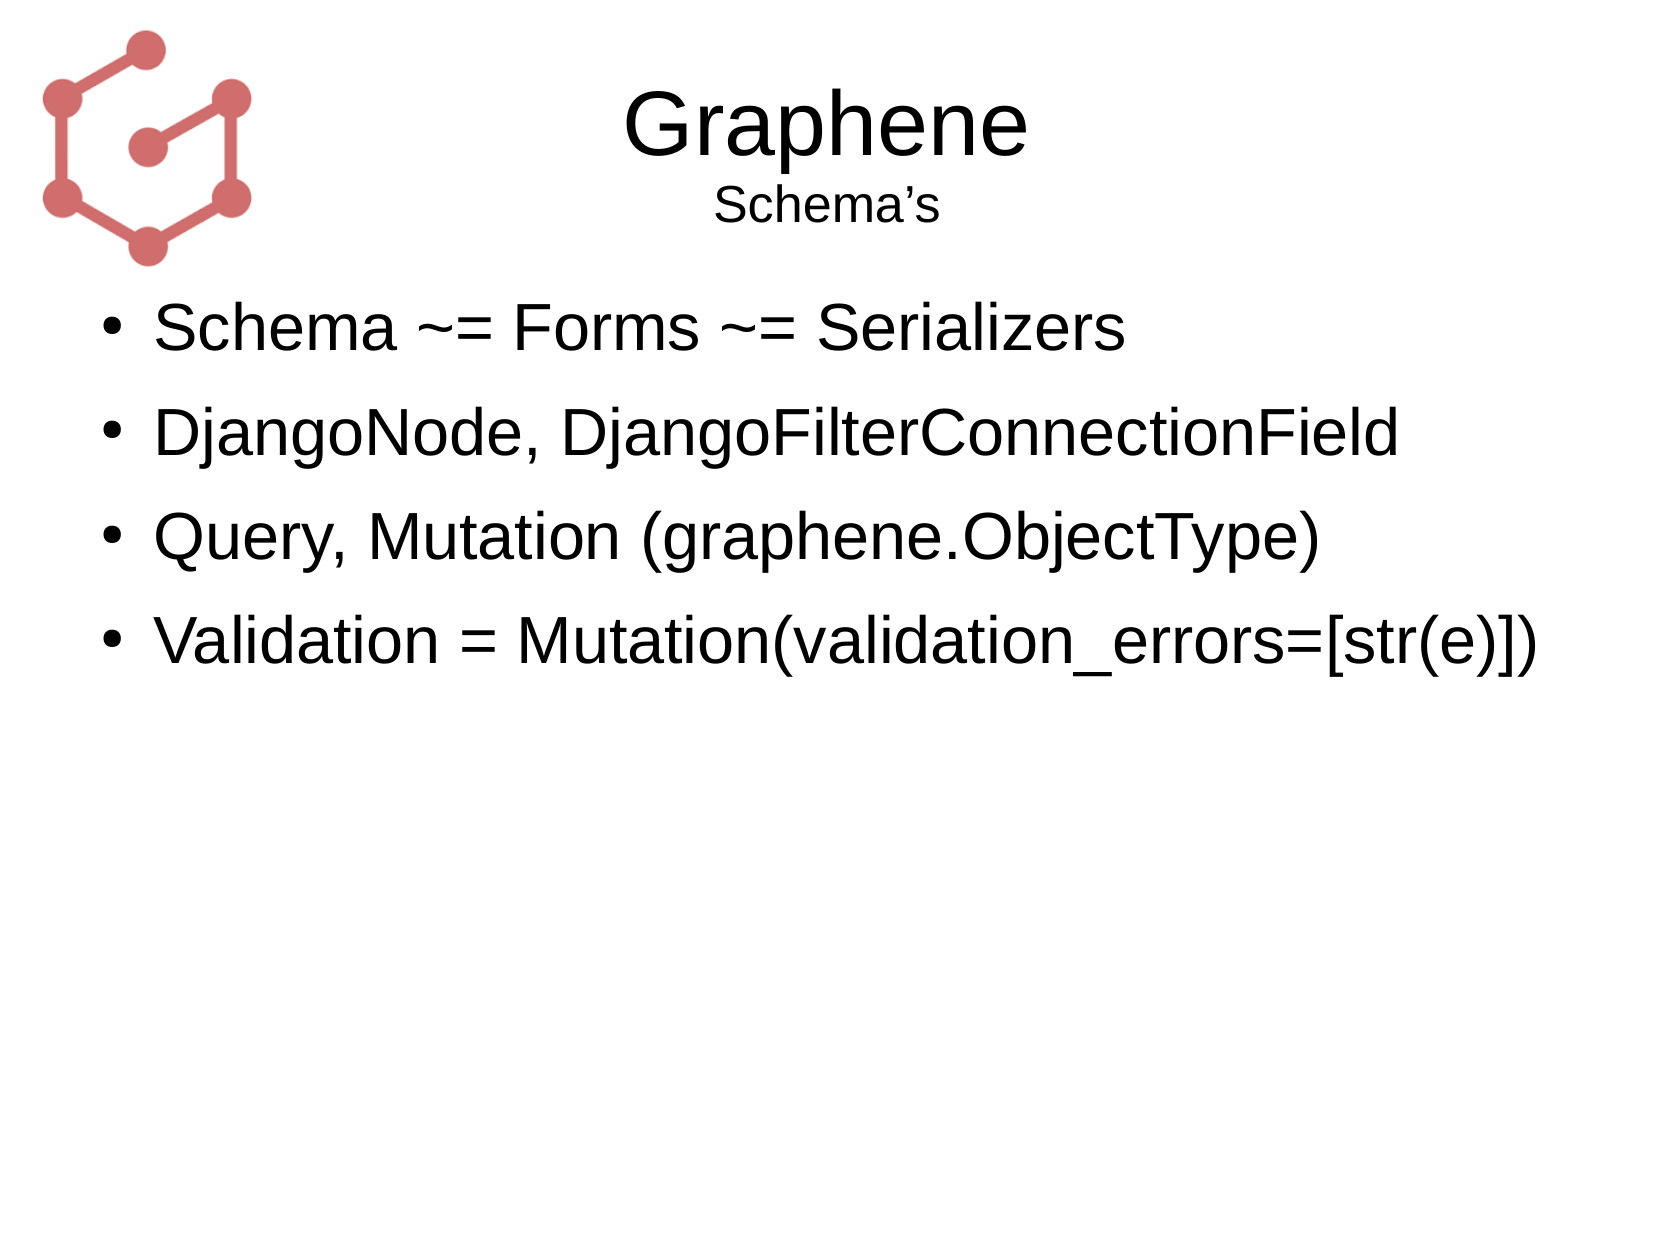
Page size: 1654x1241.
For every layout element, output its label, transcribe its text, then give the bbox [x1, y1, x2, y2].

picture [23, 23, 272, 272]
title Graphene Schema’s [272, 49, 1571, 257]
list Schema ~= Forms ~= Serializers DjangoNode, DjangoFilterConnectionField Query, Mutation (graphene.ObjectType) Validation = Mutation(validation_errors=[str(e)]) [82, 290, 1571, 1010]
